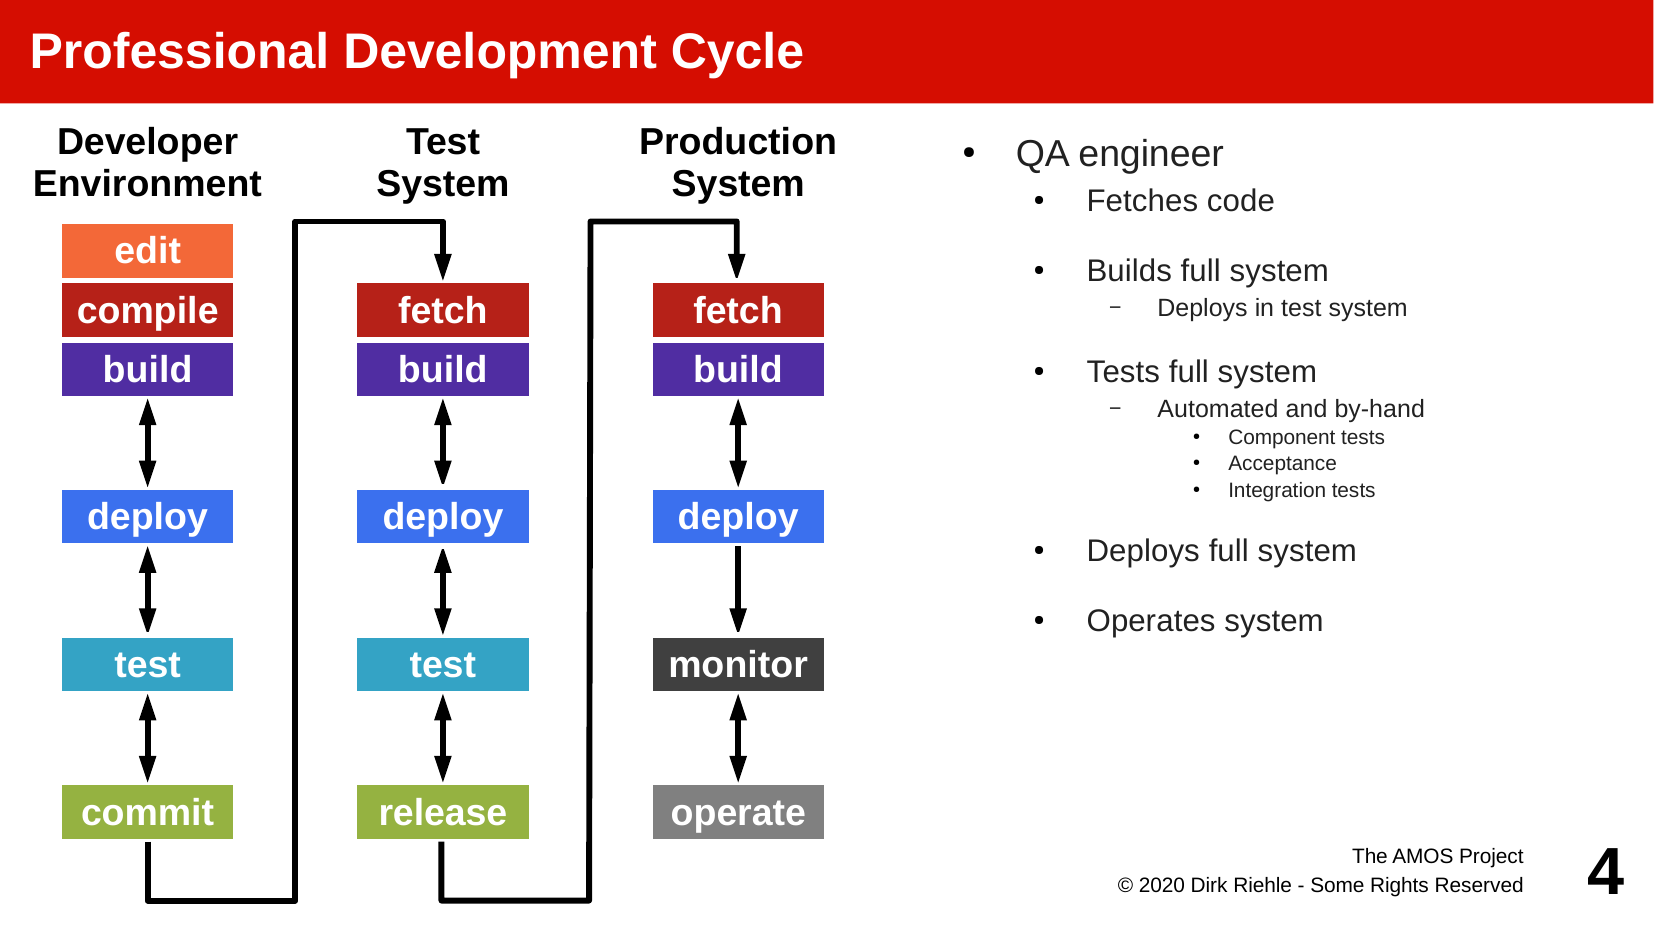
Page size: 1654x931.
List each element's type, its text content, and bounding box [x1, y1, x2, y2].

text_box commit [59, 782, 237, 842]
text_box deploy [59, 487, 237, 547]
text_box build [354, 340, 532, 399]
list QA engineer Fetches code Builds full system Deploys in test system Tests full system Automated and by-hand Component tests Acceptance Integration tests Deploys full system Operates system [944, 132, 1625, 798]
text_box test [354, 634, 532, 694]
text_box Production System [620, 103, 857, 222]
text_box release [354, 782, 532, 842]
text_box build [59, 339, 237, 399]
text_box operate [649, 782, 827, 842]
text_box compile [59, 280, 237, 339]
text_box build [649, 340, 827, 399]
title Professional Development Cycle [0, 0, 1654, 104]
text_box Test System [324, 103, 562, 222]
text_box edit [59, 222, 237, 280]
text_box monitor [649, 634, 827, 694]
text_box Developer Environment [29, 103, 266, 222]
text_box deploy [649, 487, 827, 547]
text_box fetch [354, 280, 532, 340]
text_box fetch [649, 280, 827, 340]
text_box test [59, 634, 237, 694]
text_box deploy [354, 487, 532, 547]
